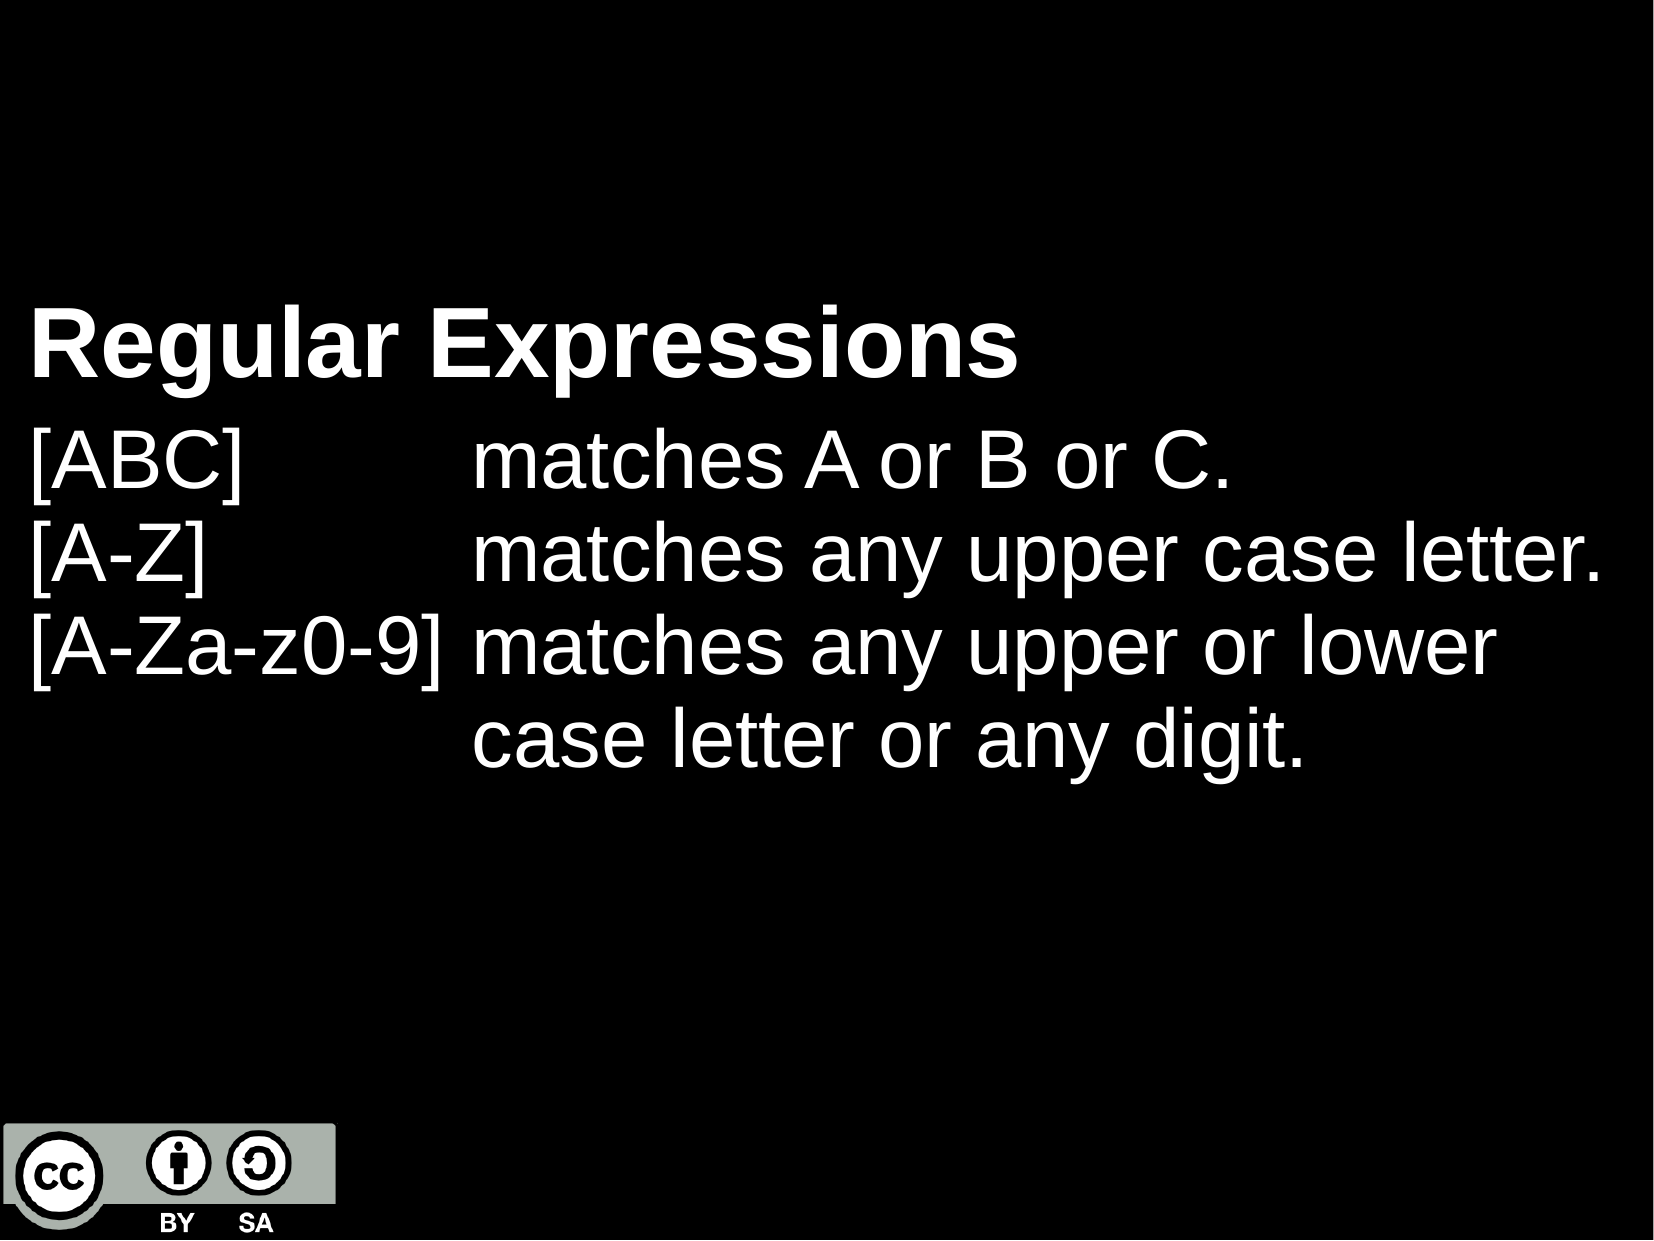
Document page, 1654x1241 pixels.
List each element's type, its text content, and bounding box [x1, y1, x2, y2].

text_box Regular Expressions [ABC] matches A or B or C. [A-Z] matches any upper case letter. [A-Za-z0-9] matches any upper or lower case letter or any digit. [28, 286, 1623, 786]
picture [0, 1120, 338, 1239]
